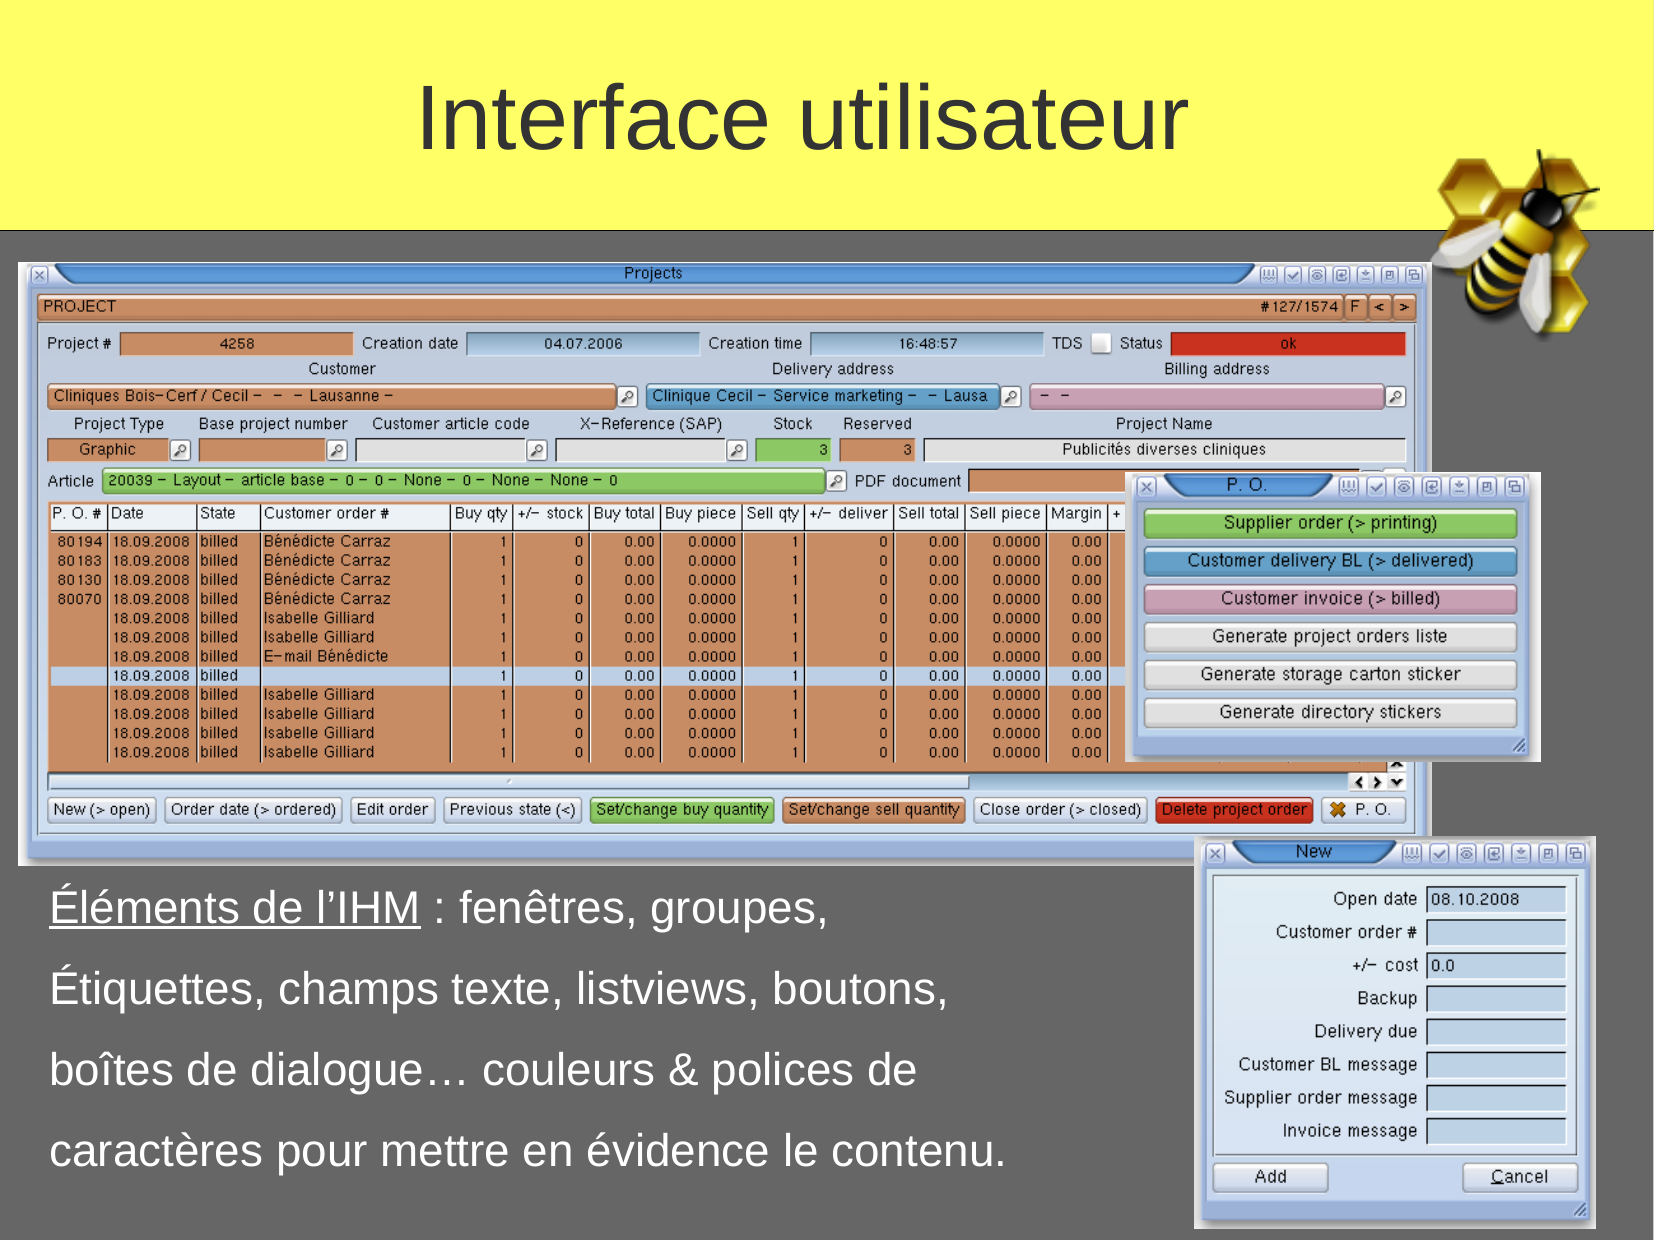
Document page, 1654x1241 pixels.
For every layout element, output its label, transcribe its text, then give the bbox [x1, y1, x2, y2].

picture [18, 149, 1600, 1229]
list Éléments de l’IHM : fenêtres, groupes, Étiquettes, champs texte, listviews, boutons, boîtes de dialogue… couleurs & polices de caractères pour mettre en évidence le contenu. [49, 882, 1163, 1233]
title Interface utilisateur [59, 13, 1548, 222]
